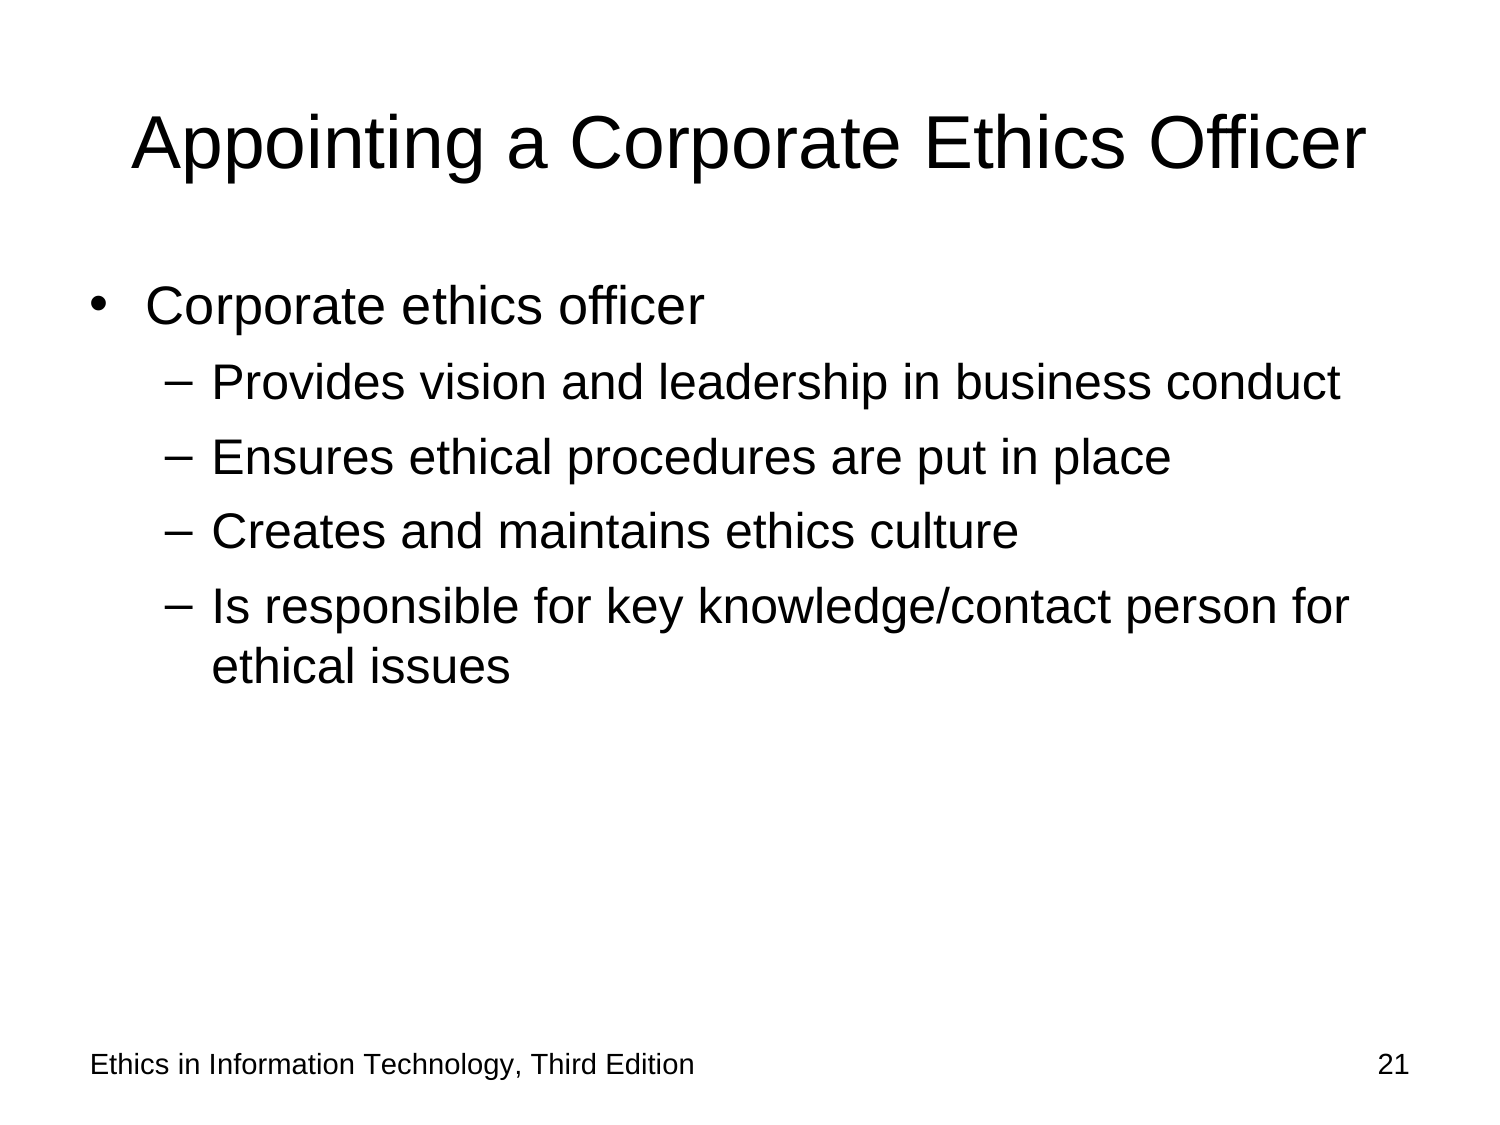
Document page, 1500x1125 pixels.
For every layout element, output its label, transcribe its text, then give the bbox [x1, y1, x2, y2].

text_box Ethics in Information Technology, Third Edition [74, 1037, 1074, 1103]
title Appointing a Corporate Ethics Officer [75, 86, 1426, 192]
list Corporate ethics officer Provides vision and leadership in business conduct Ensures ethical procedures are put in place Creates and maintains ethics culture Is responsible for key knowledge/contact person for ethical issues [75, 262, 1426, 706]
text_box <number> [1074, 1037, 1425, 1103]
